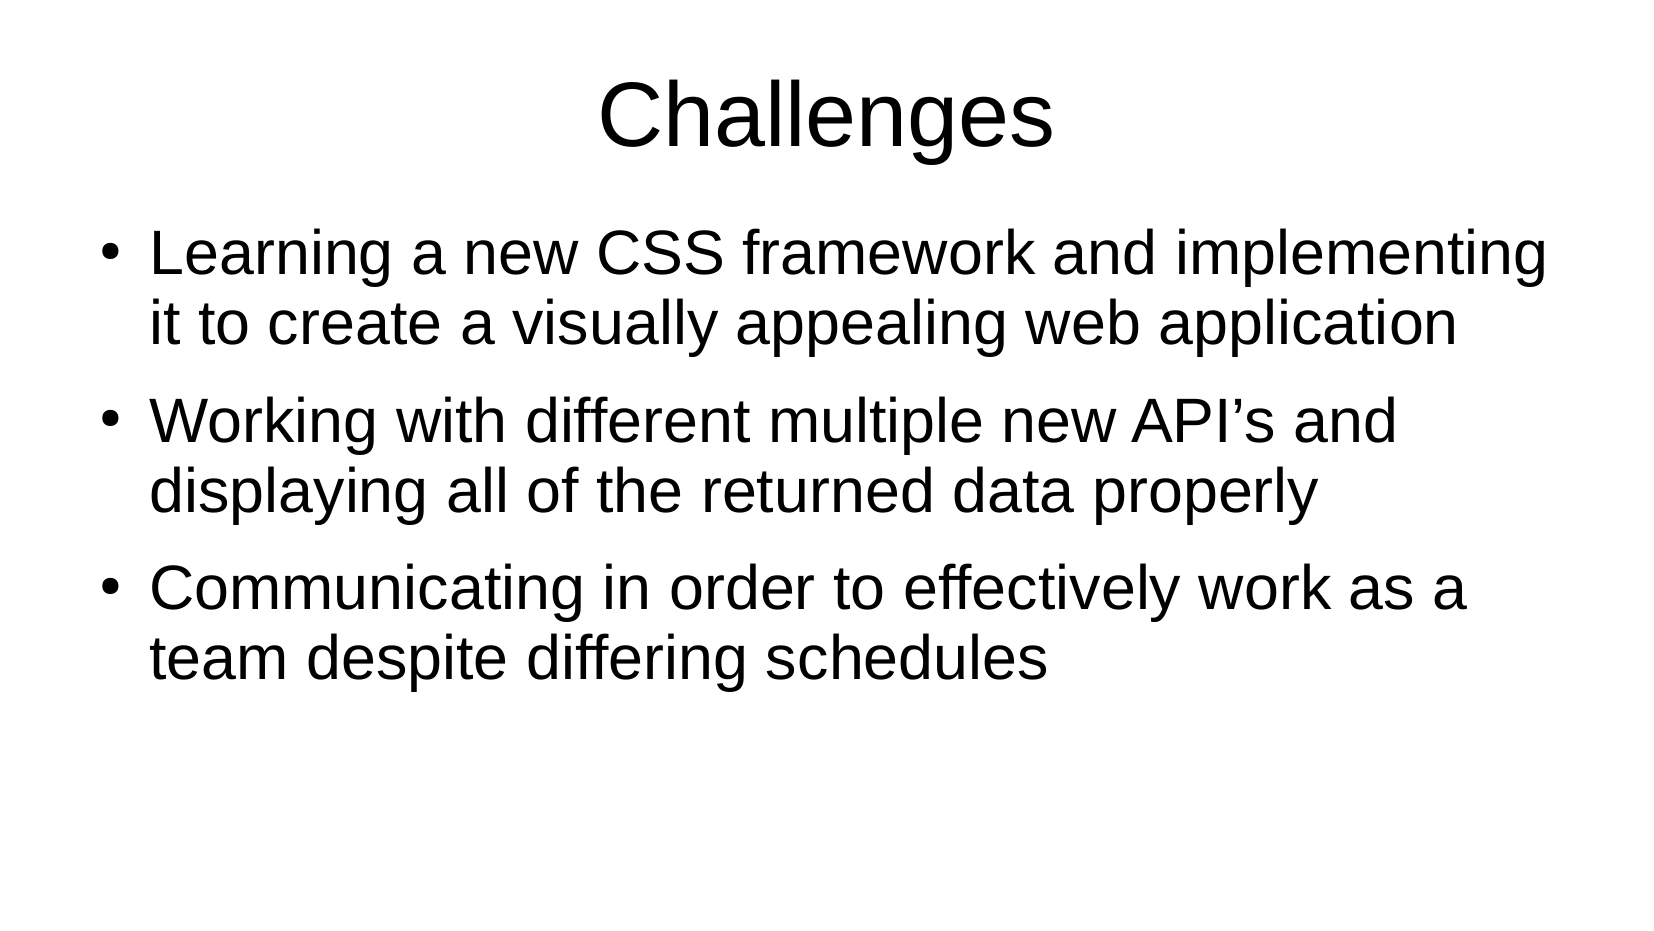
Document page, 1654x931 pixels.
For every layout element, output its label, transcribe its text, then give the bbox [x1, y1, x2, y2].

list Learning a new CSS framework and implementing it to create a visually appealing web application Working with different multiple new API’s and displaying all of the returned data properly Communicating in order to effectively work as a team despite differing schedules [82, 217, 1571, 758]
title Challenges [82, 37, 1571, 193]
